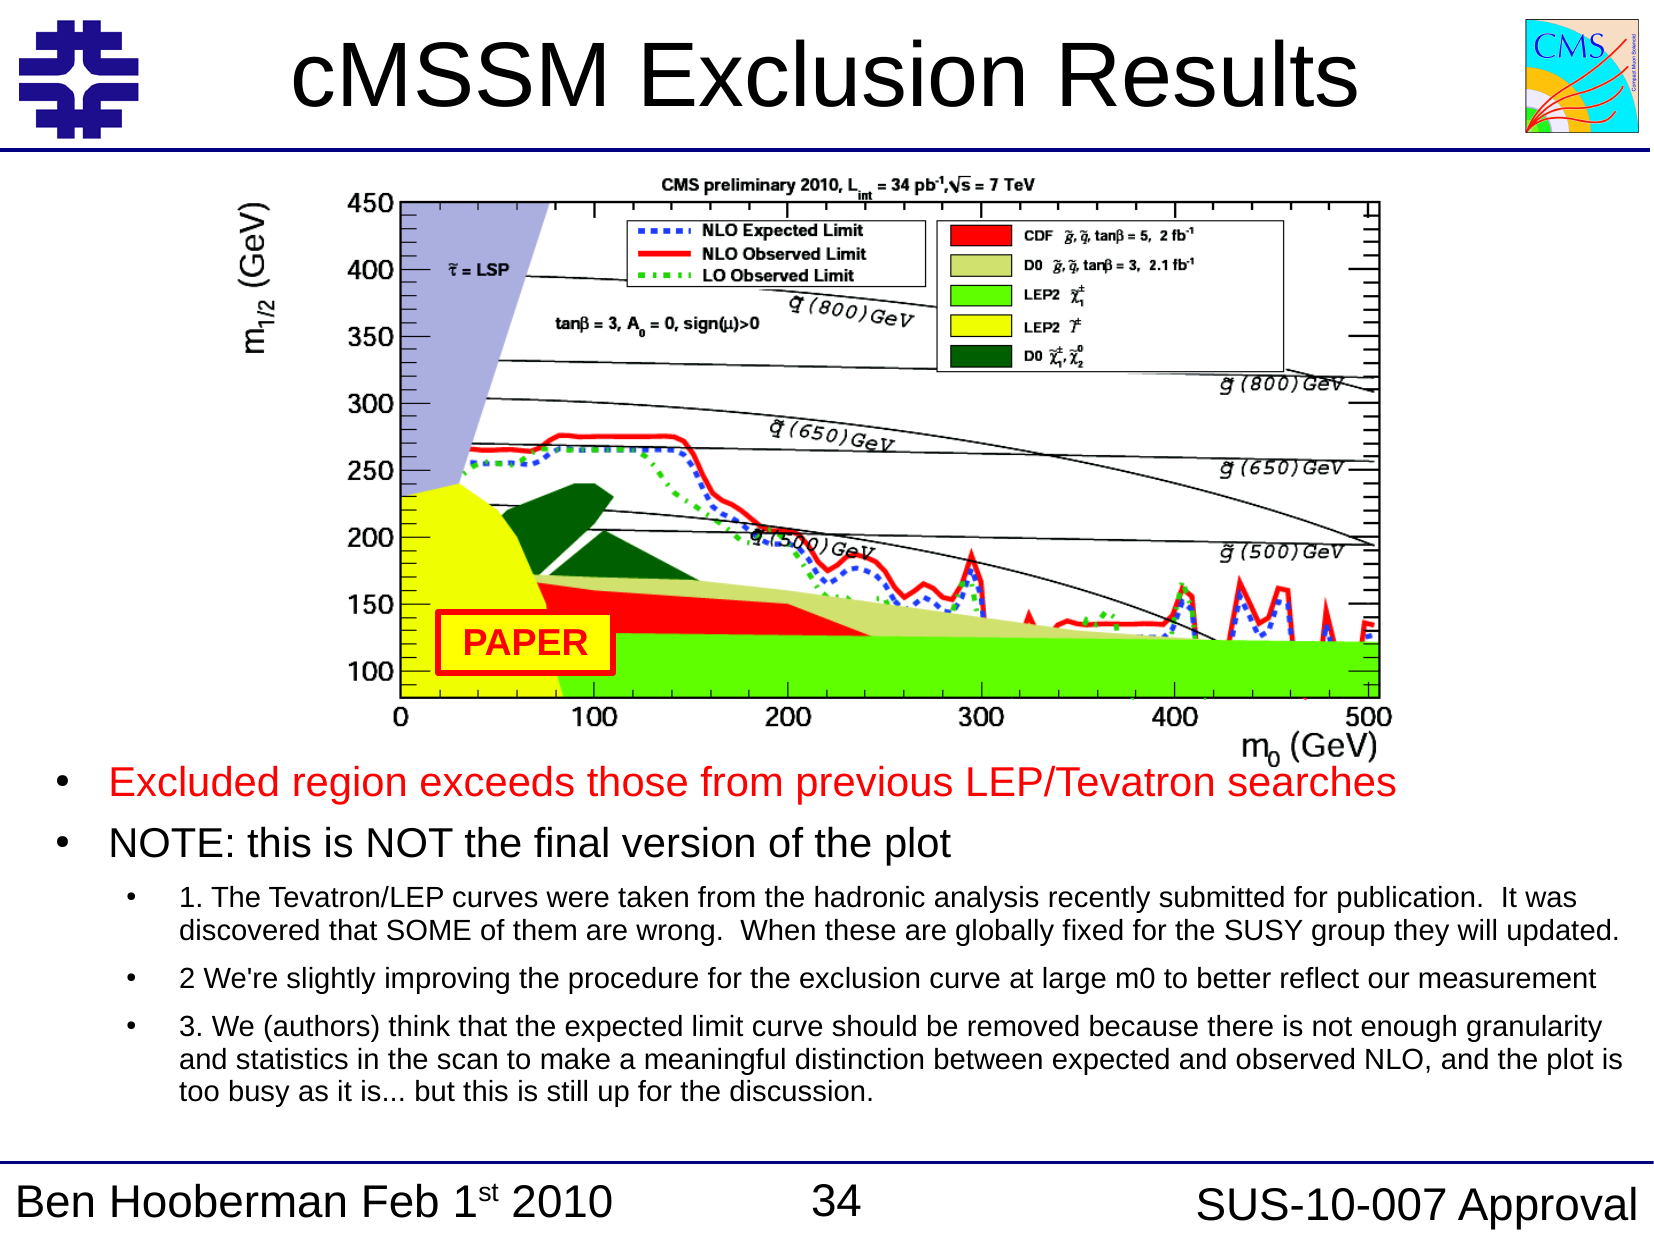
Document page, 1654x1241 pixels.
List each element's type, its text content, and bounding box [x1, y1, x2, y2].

title cMSSM Exclusion Results [0, 0, 1654, 151]
list Excluded region exceeds those from previous LEP/Tevatron searches NOTE: this is NOT the final version of the plot 1. The Tevatron/LEP curves were taken from the hadronic analysis recently submitted for publication. It was discovered that SOME of them are wrong. When these are globally fixed for the SUSY group they will updated. 2 We're slightly improving the procedure for the exclusion curve at large m0 to better reflect our measurement 3. We (authors) think that the expected limit curve should be removed because there is not enough granularity and statistics in the scan to make a meaningful distinction between expected and observed NLO, and the plot is too busy as it is... but this is still up for the discussion. [37, 758, 1654, 1241]
picture [217, 159, 1430, 758]
text_box PAPER [437, 611, 614, 673]
